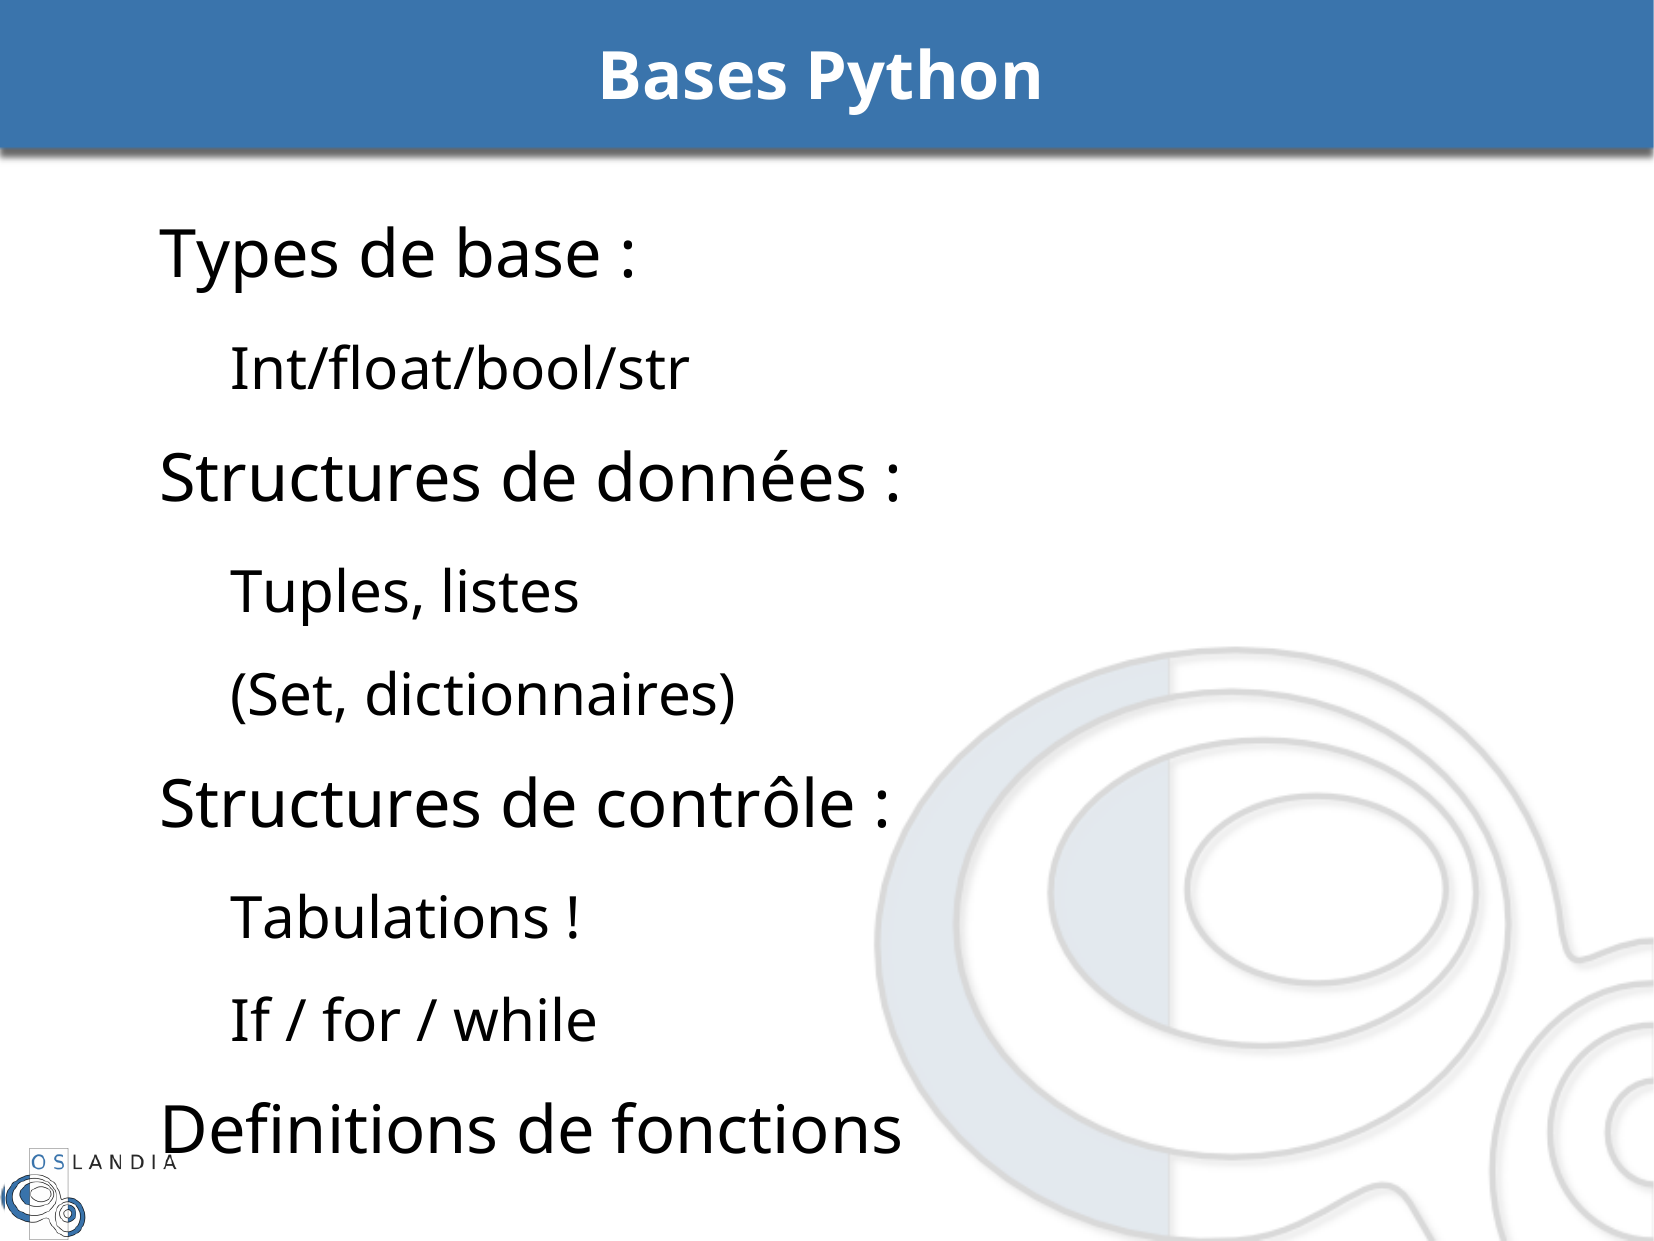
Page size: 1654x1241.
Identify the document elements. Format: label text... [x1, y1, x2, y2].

title Bases Python [76, 0, 1565, 148]
picture [0, 0, 1654, 1241]
list Types de base : Int/float/bool/str Structures de données : Tuples, listes (Set, dictionnaires) Structures de contrôle : Tabulations ! If / for / while Definitions de fonctions [88, 206, 1577, 1093]
